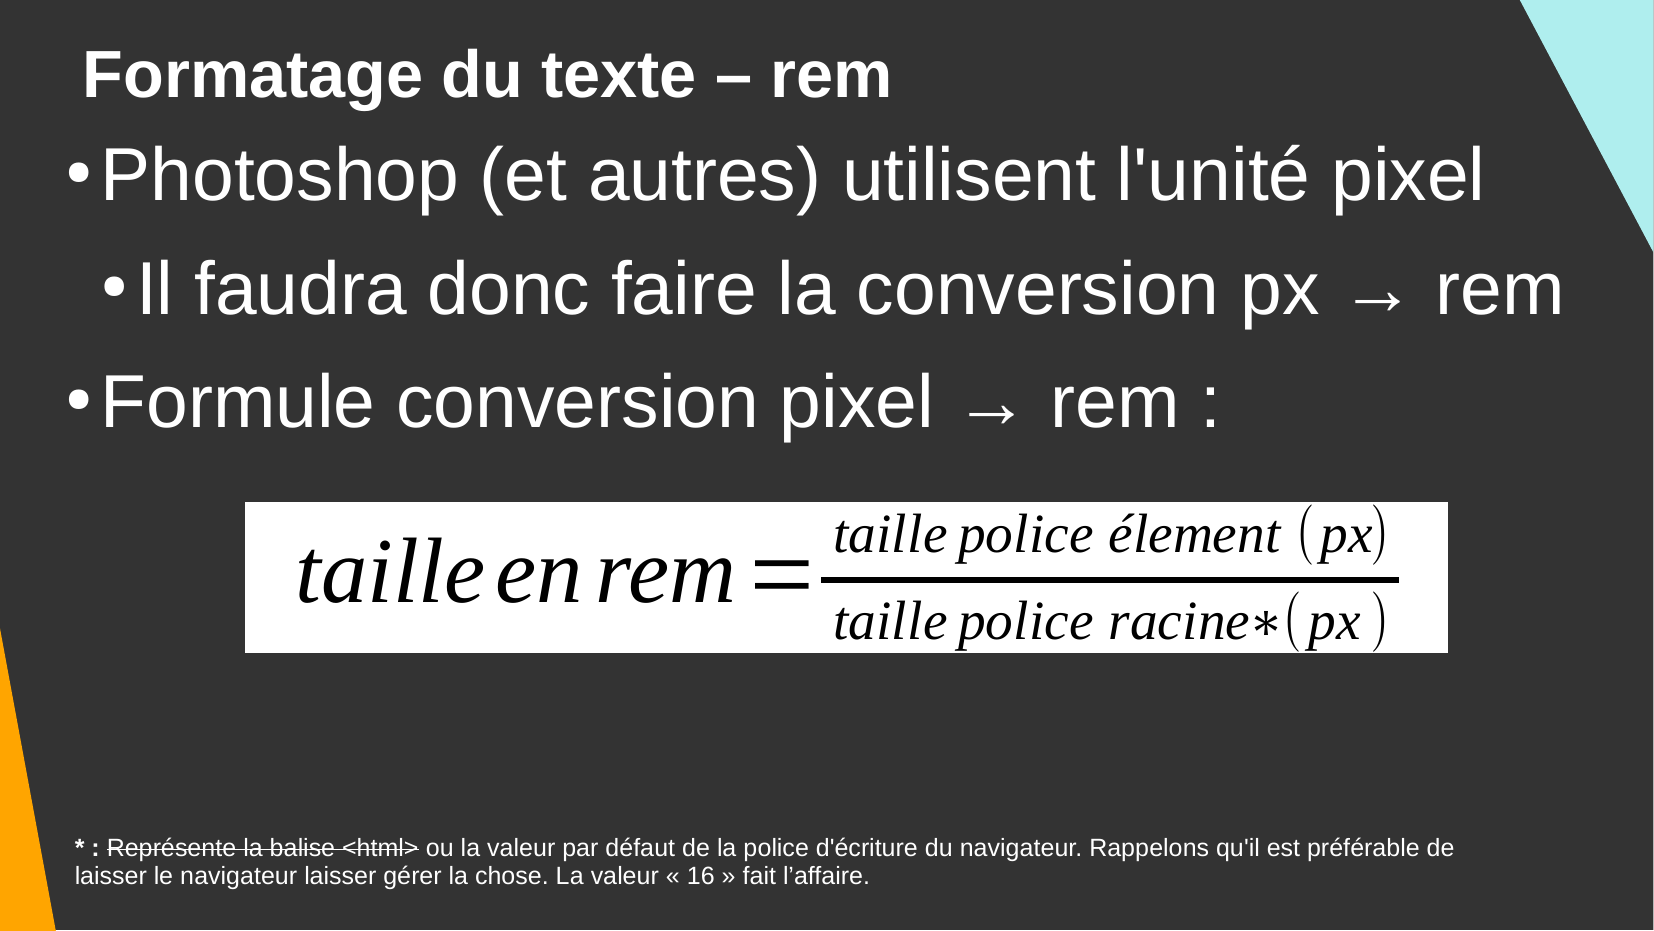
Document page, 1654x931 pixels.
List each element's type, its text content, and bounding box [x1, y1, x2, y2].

chart [245, 501, 1449, 653]
subtitle Photoshop (et autres) utilisent l'unité pixel Il faudra donc faire la conversion px → rem Formule conversion pixel → rem : [65, 132, 1642, 473]
text_box * : Représente la balise <html> ou la valeur par défaut de la police d'écriture du navigateur. Rappelons qu'il est préférable de laisser le navigateur laisser gérer la chose. La valeur « 16 » fait l’affaire. [60, 826, 1546, 910]
text_box [0, 628, 56, 931]
text_box [1519, 0, 1654, 254]
title Formatage du texte – rem [82, 37, 1571, 132]
